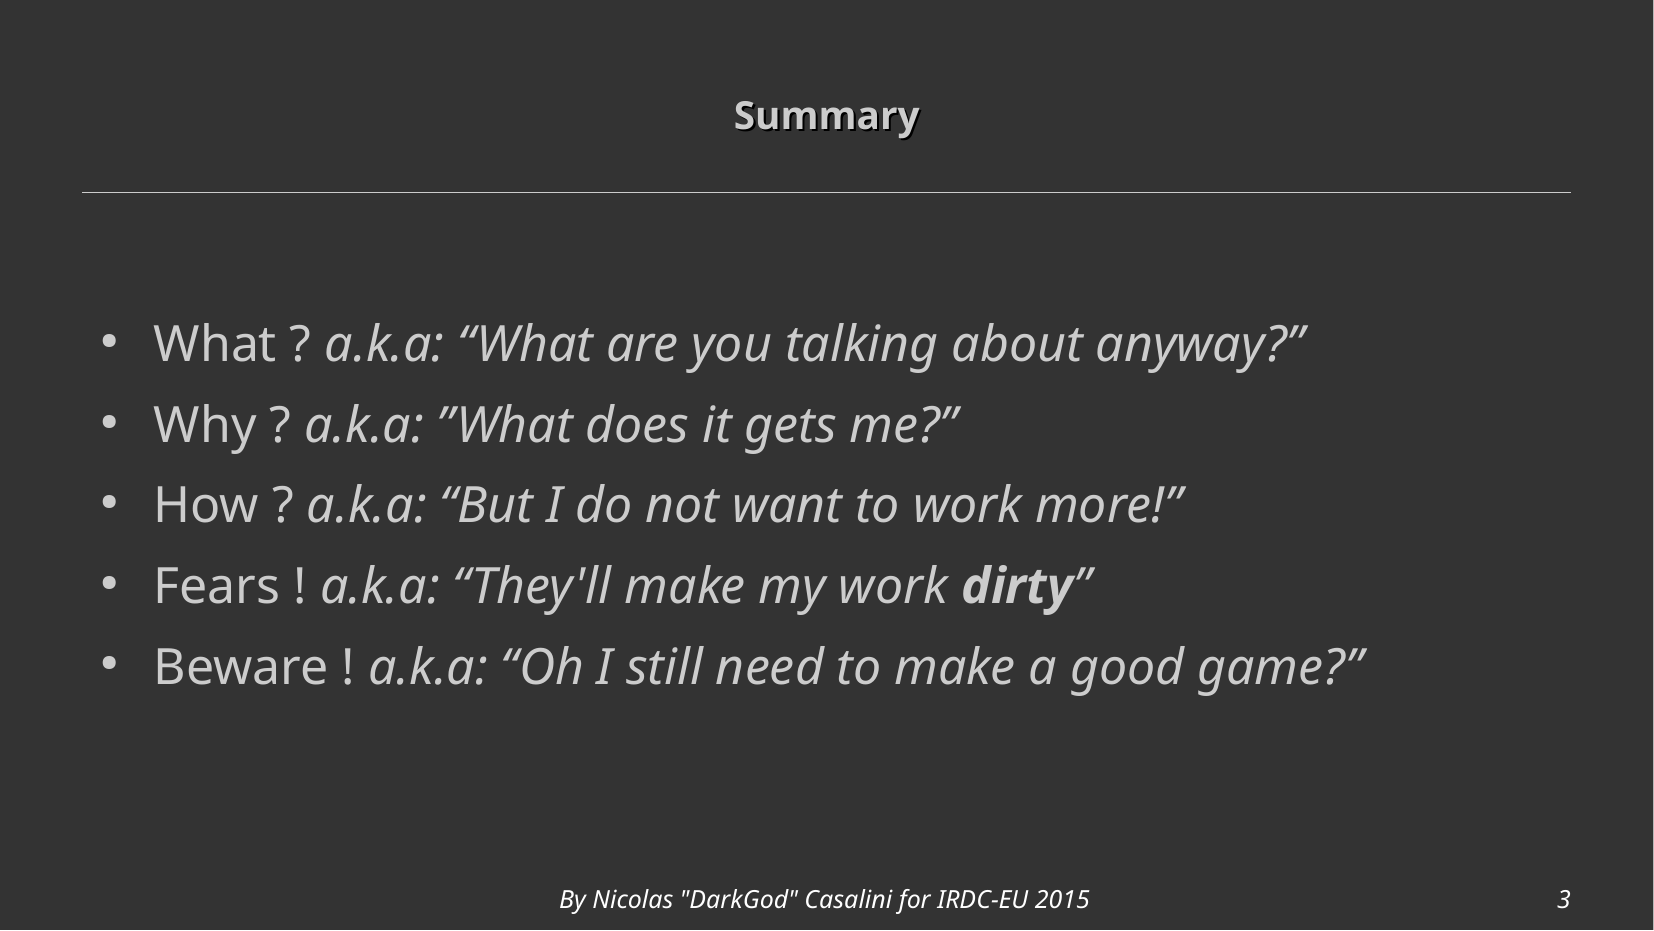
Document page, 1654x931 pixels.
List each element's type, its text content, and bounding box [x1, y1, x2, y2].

list What ? a.k.a: “What are you talking about anyway?” Why ? a.k.a: ”What does it gets me?” How ? a.k.a: “But I do not want to work more!” Fears ! a.k.a: “They'll make my work dirty” Beware ! a.k.a: “Oh I still need to make a good game?” [82, 308, 1571, 931]
title Summary [82, 37, 1571, 193]
